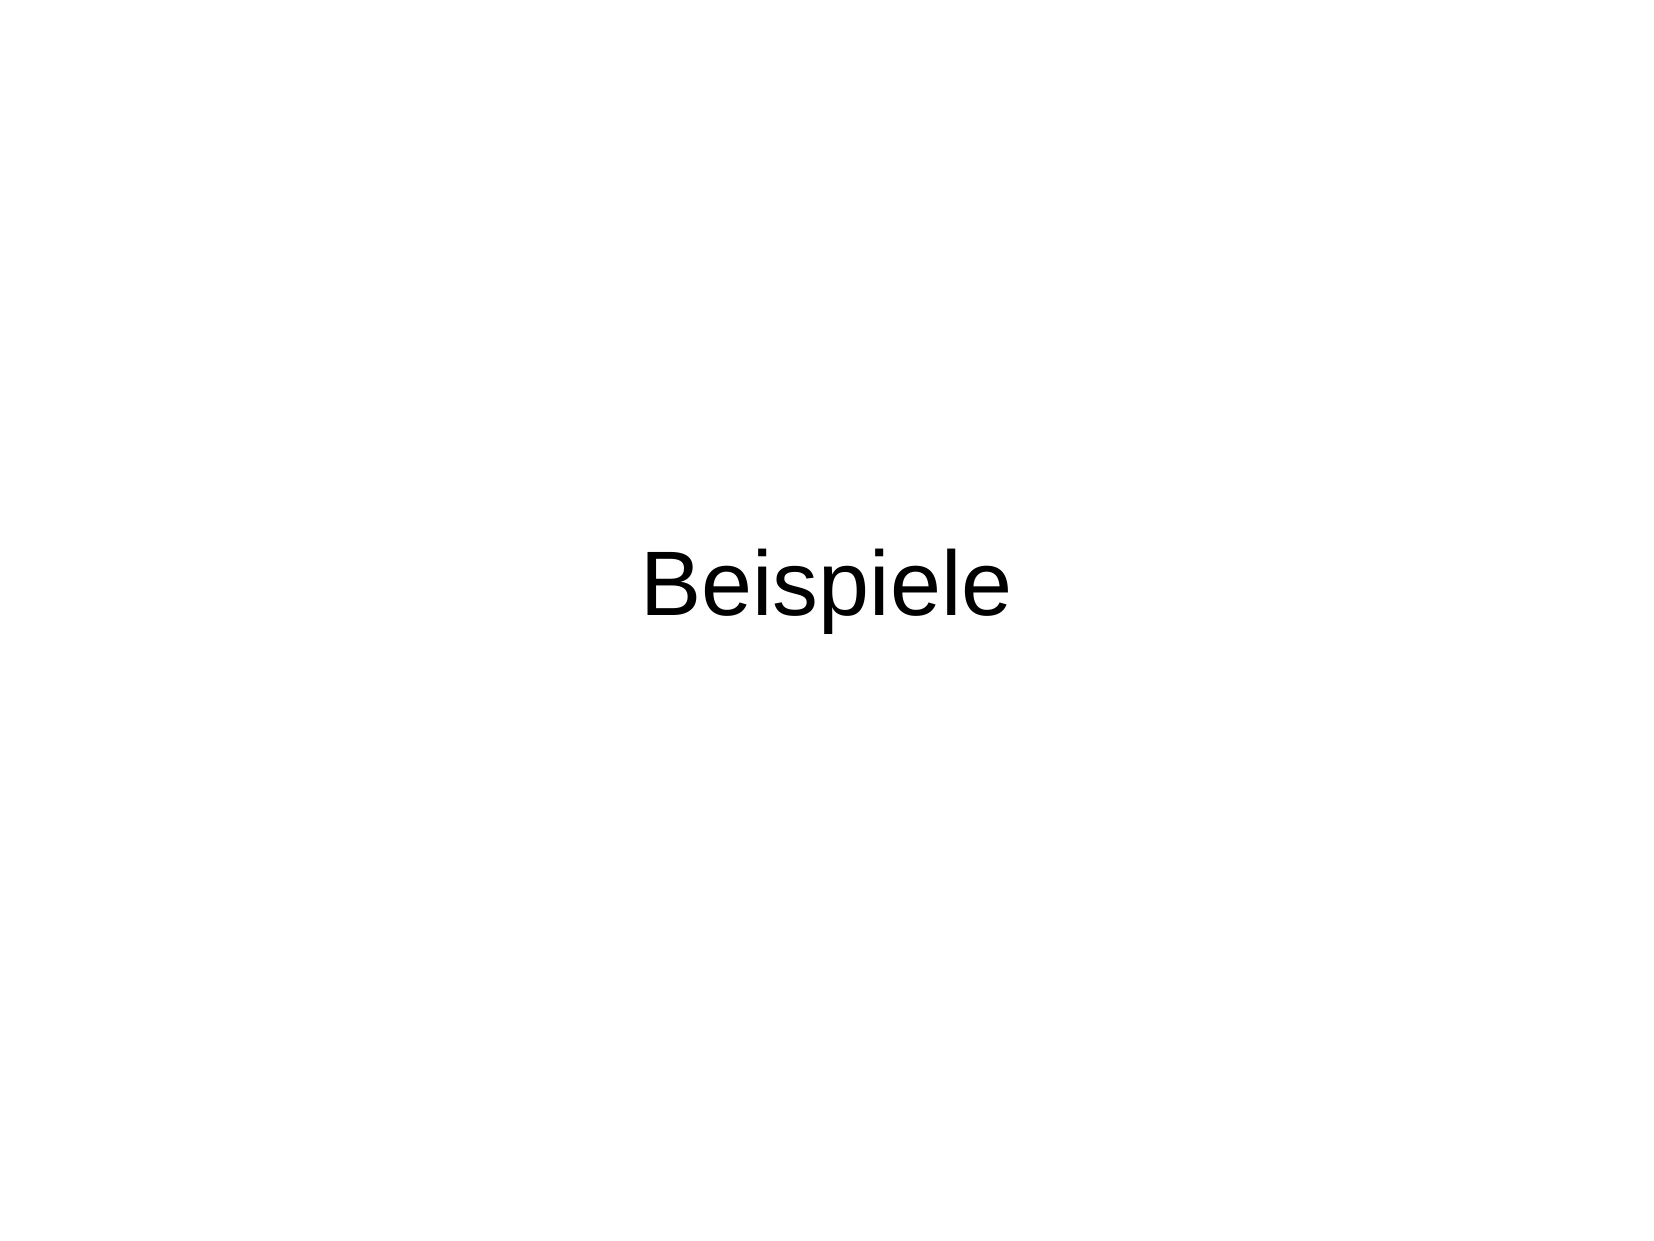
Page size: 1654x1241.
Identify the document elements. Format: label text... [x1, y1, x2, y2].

title Beispiele [82, 480, 1571, 688]
